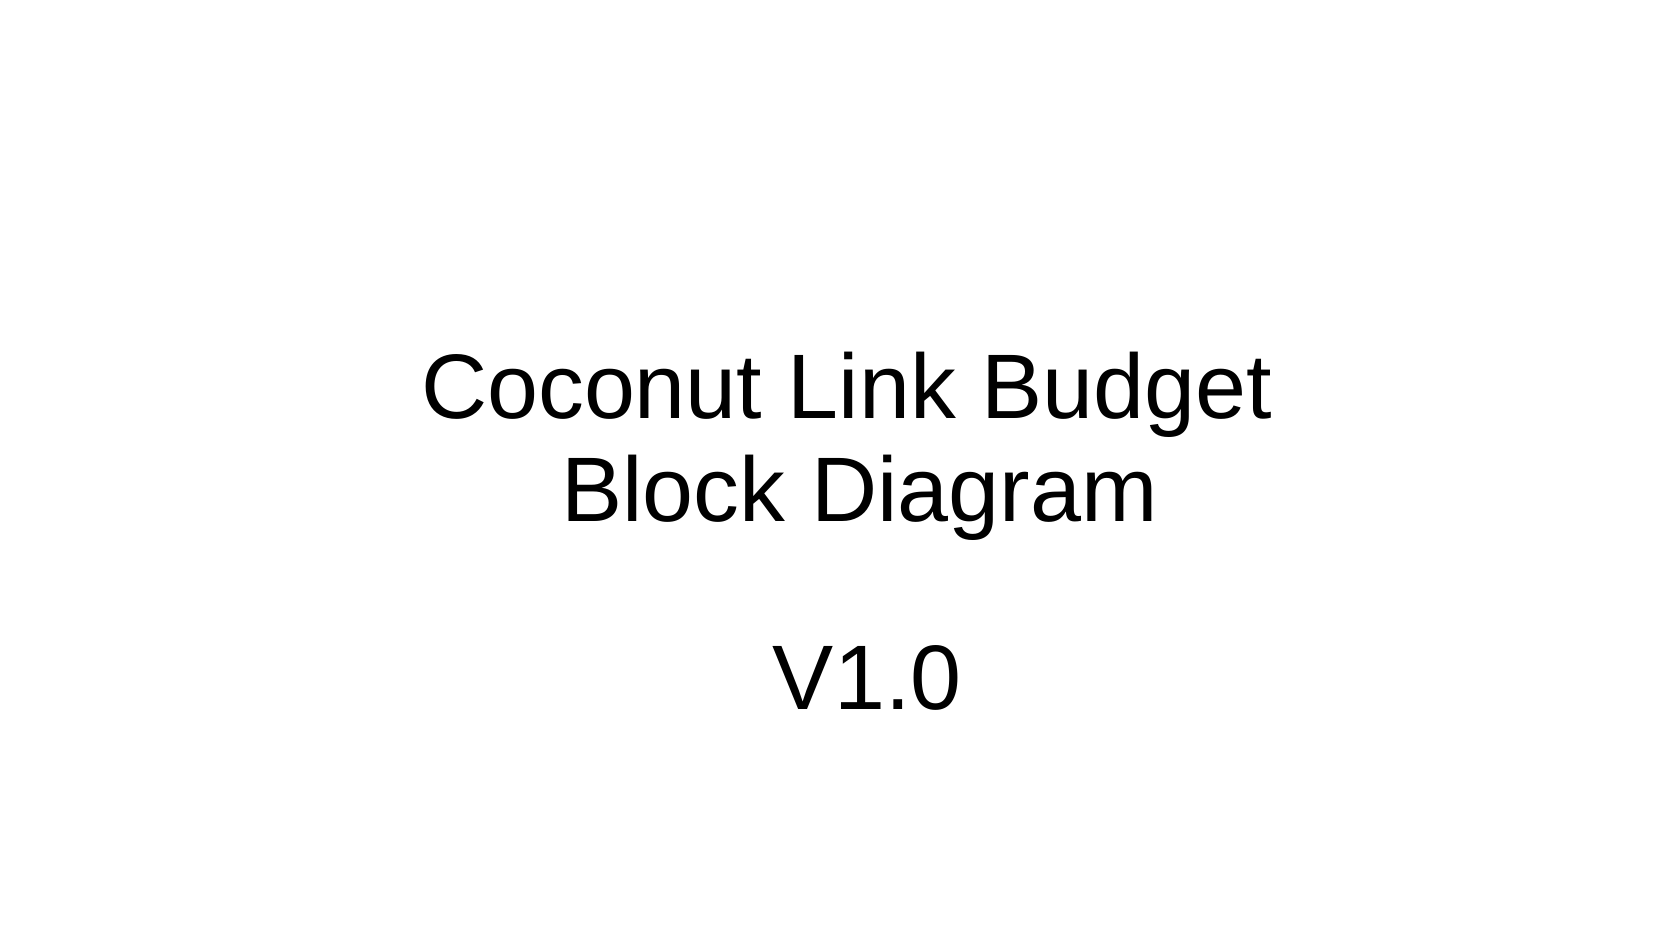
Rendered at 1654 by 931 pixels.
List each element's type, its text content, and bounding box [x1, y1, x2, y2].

title Coconut Link Budget Block Diagram [115, 336, 1604, 542]
title V1.0 [123, 600, 1612, 756]
